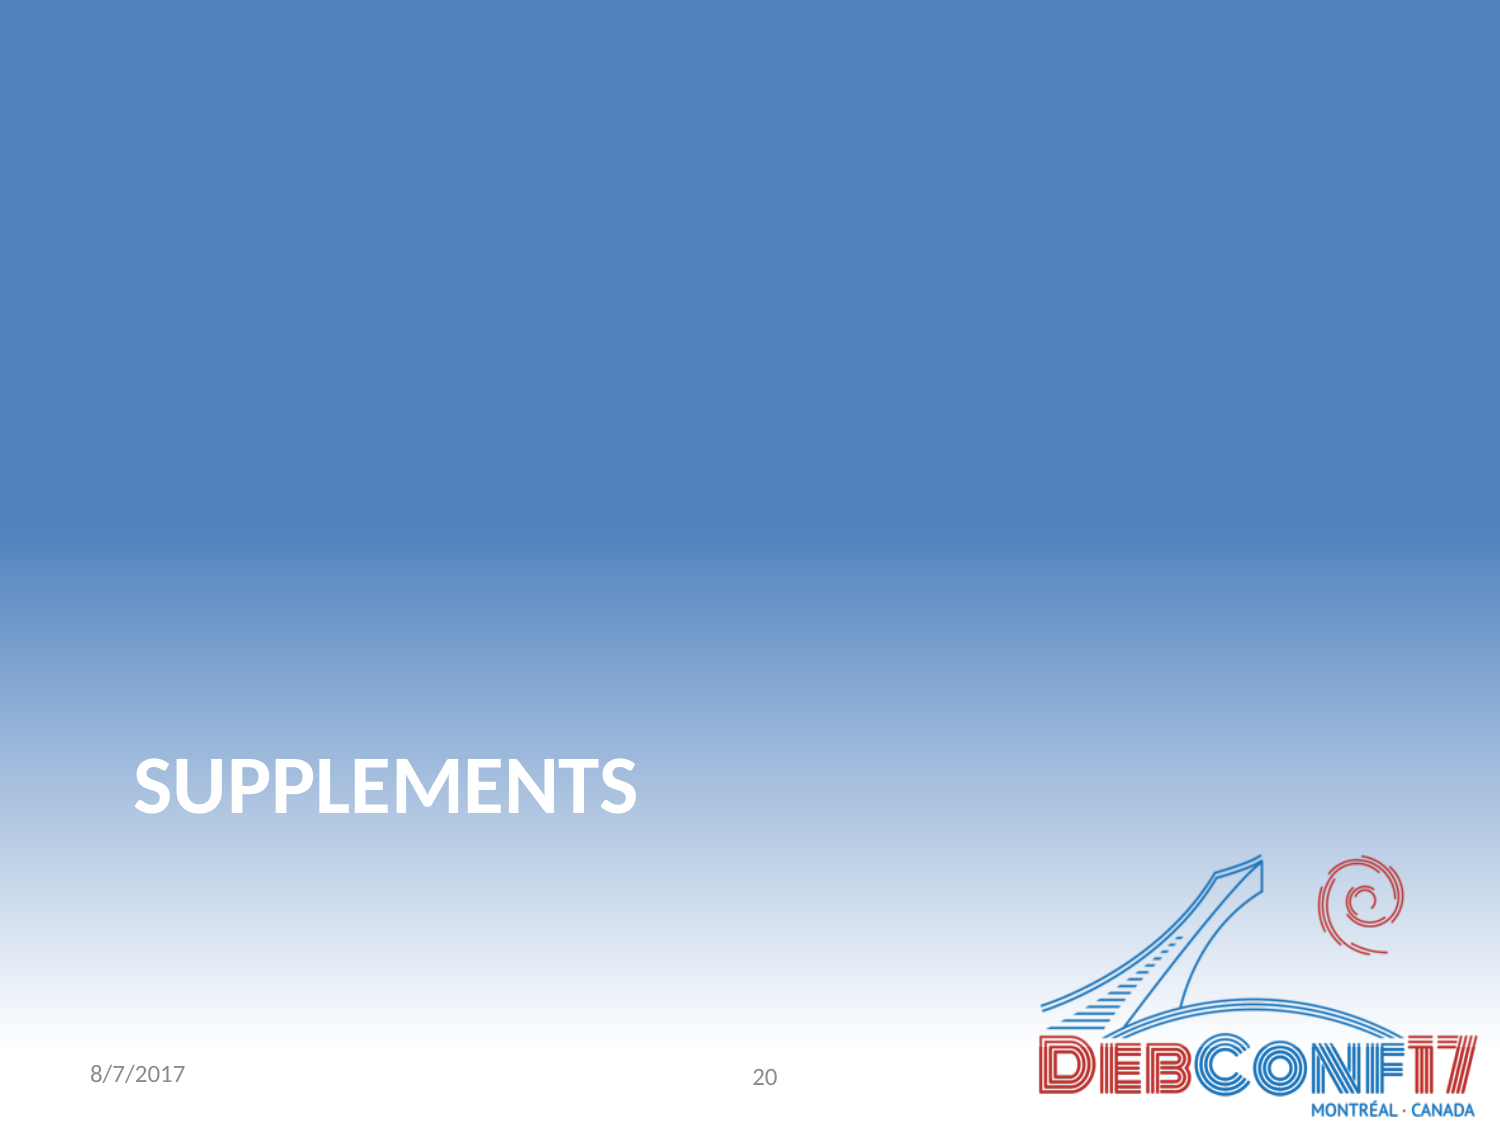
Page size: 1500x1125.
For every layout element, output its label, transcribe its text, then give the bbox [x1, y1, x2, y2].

picture [999, 806, 1500, 1125]
title Supplements [118, 722, 1394, 947]
slide_number 8/7/2017 [75, 1042, 425, 1103]
slide_number 19 [442, 1045, 793, 1106]
